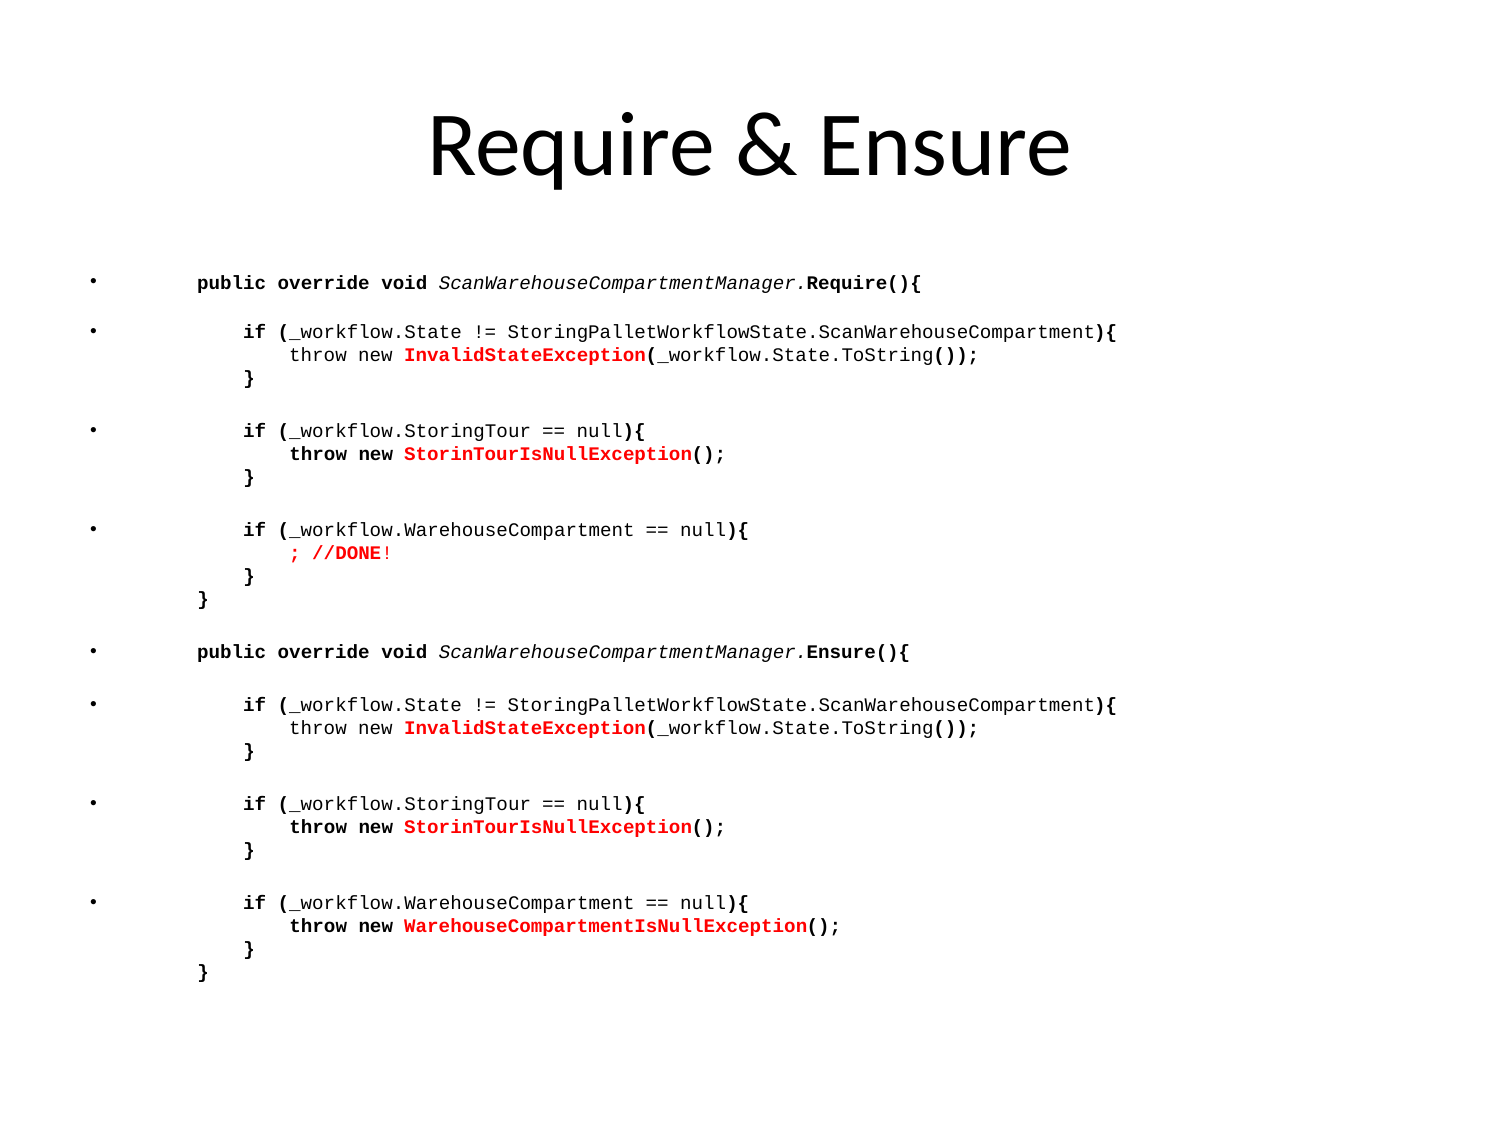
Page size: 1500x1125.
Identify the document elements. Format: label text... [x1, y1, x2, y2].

list public override void ScanWarehouseCompartmentManager.Require(){ if (_workflow.State != StoringPalletWorkflowState.ScanWarehouseCompartment){ throw new InvalidStateException(_workflow.State.ToString()); } if (_workflow.StoringTour == null){ throw new StorinTourIsNullException(); } if (_workflow.WarehouseCompartment == null){ ; //DONE! } } public override void ScanWarehouseCompartmentManager.Ensure(){ if (_workflow.State != StoringPalletWorkflowState.ScanWarehouseCompartment){ throw new InvalidStateException(_workflow.State.ToString()); } if (_workflow.StoringTour == null){ throw new StorinTourIsNullException(); } if (_workflow.WarehouseCompartment == null){ throw new WarehouseCompartmentIsNullException(); } } [75, 262, 1425, 1005]
title Require & Ensure [75, 45, 1425, 233]
